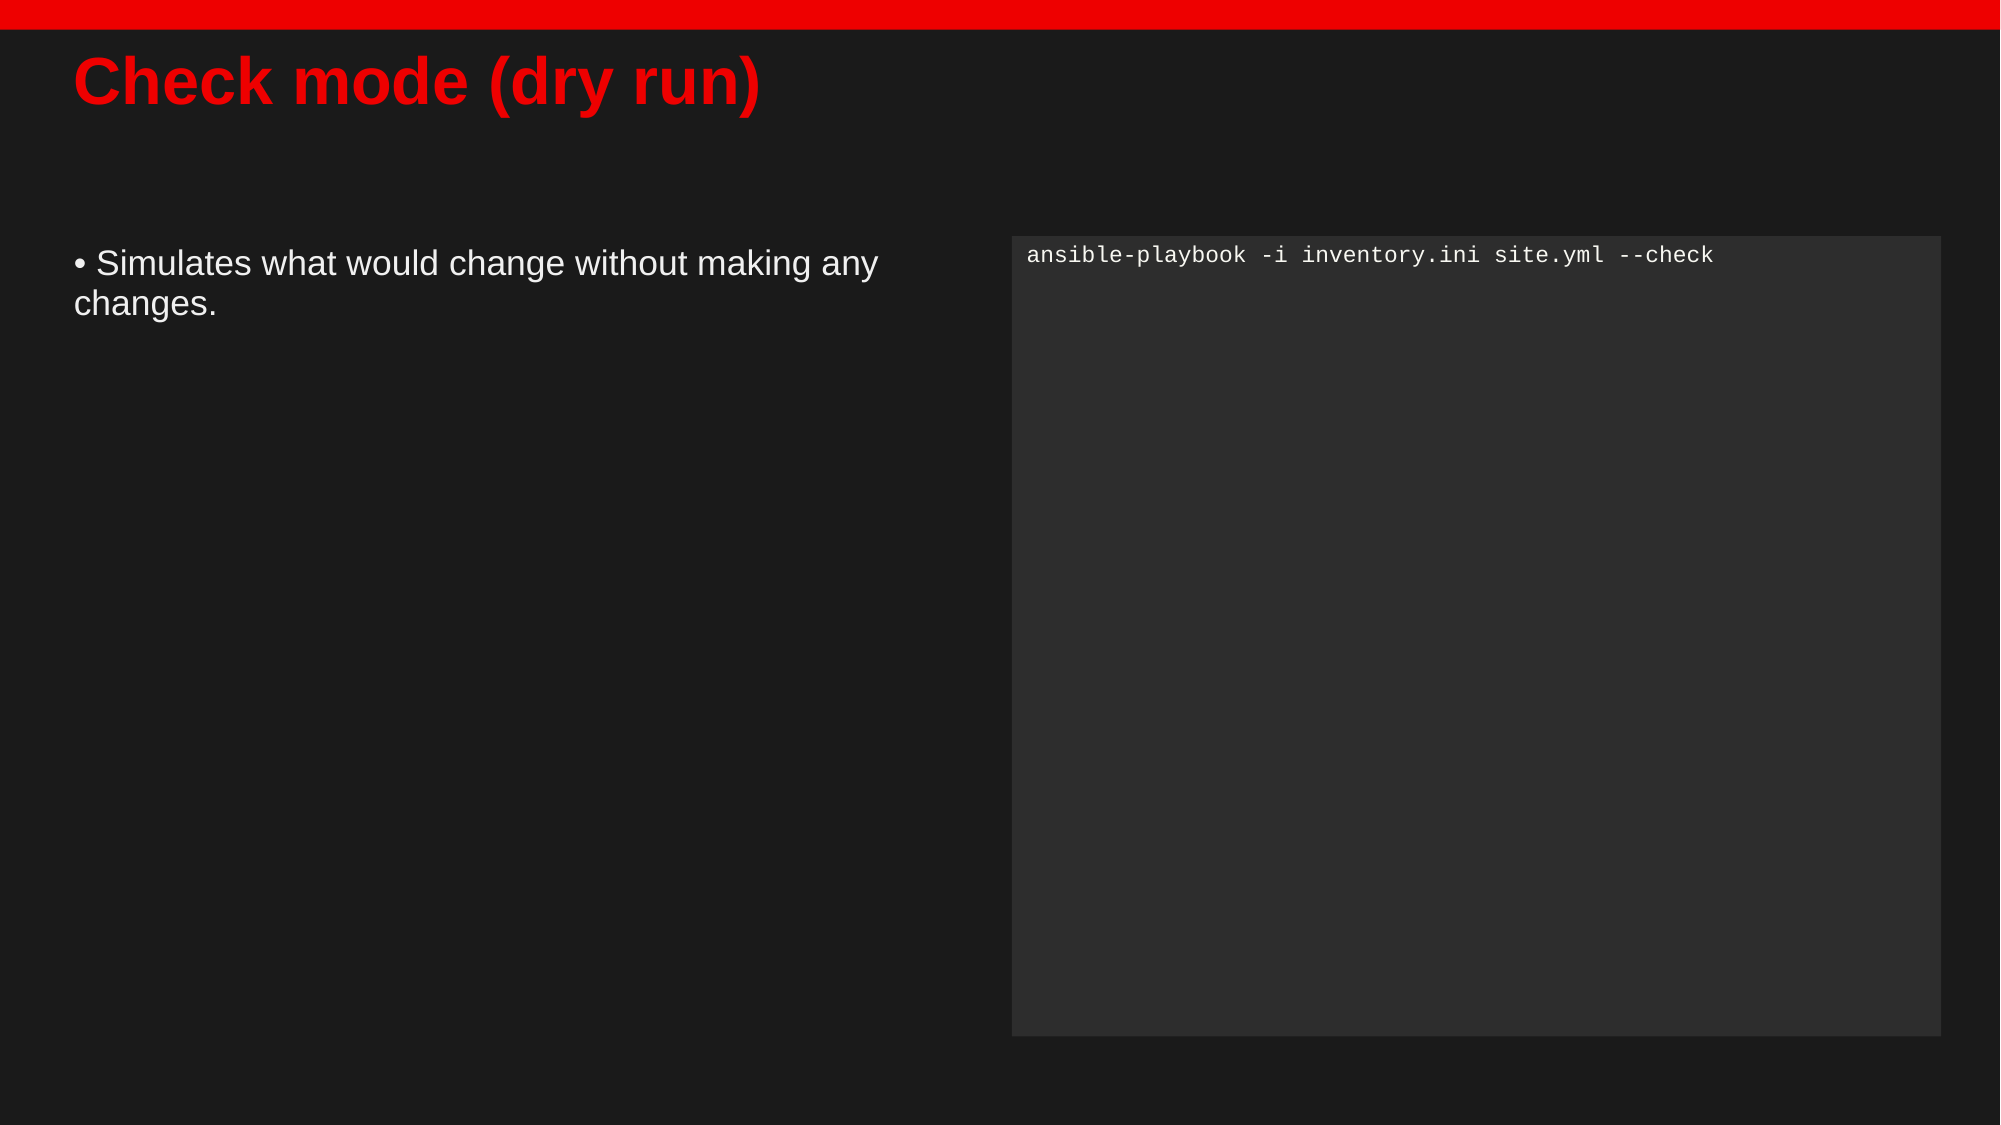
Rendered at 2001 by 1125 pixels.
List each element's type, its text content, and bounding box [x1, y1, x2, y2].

text_box [0, 0, 2001, 30]
text_box Check mode (dry run) [59, 36, 1942, 208]
text_box • Simulates what would change without making any changes. [59, 236, 989, 1037]
text_box ansible-playbook -i inventory.ini site.yml --check [1011, 236, 1942, 1037]
